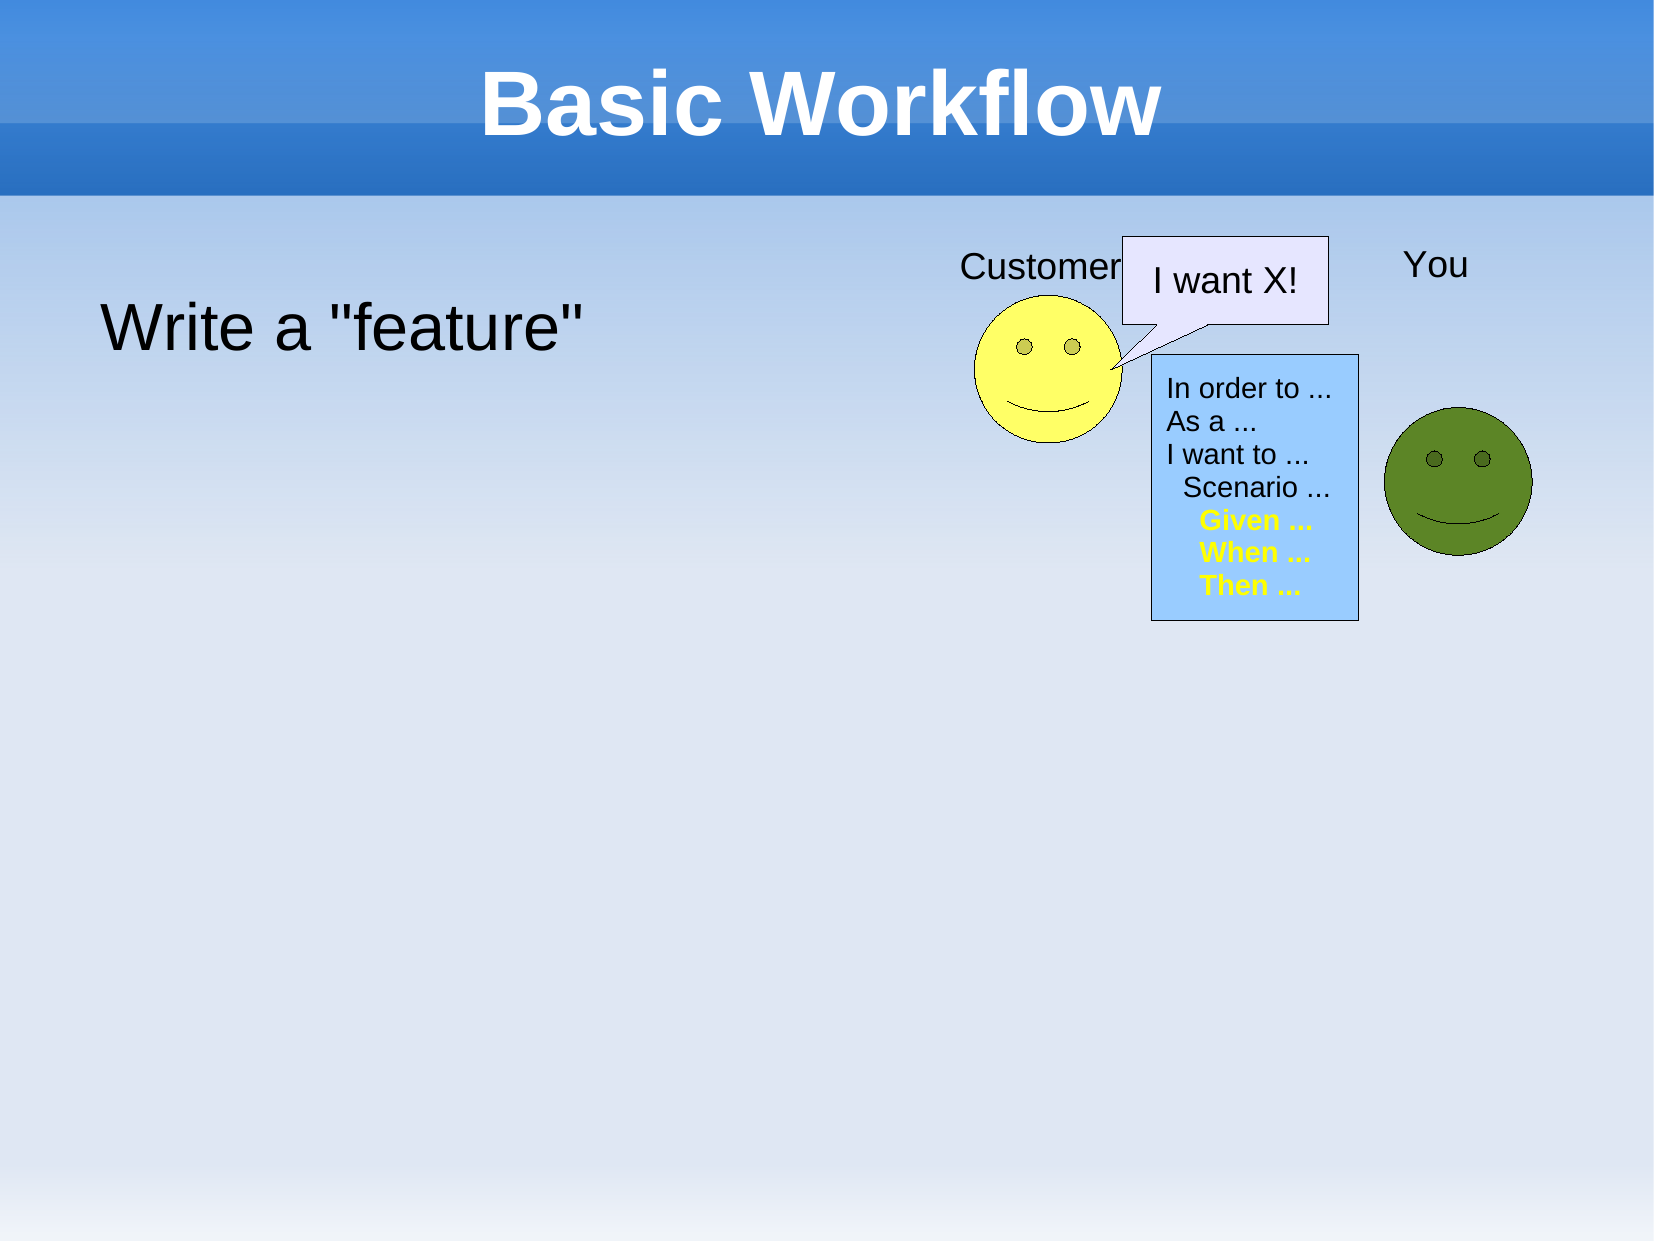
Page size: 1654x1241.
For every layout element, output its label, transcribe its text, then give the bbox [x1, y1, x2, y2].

text_box I want X! [1110, 236, 1329, 370]
text_box [1384, 407, 1533, 556]
text_box In order to ... As a ... I want to ... Scenario ... Given ... When ... Then ... [1151, 354, 1359, 621]
text_box [974, 296, 1123, 443]
text_box You [1387, 236, 1536, 294]
title Basic Workflow [76, 0, 1565, 208]
text_box Customer [944, 238, 1122, 296]
picture [0, 0, 1654, 1241]
list Write a "feature" [82, 290, 809, 1109]
